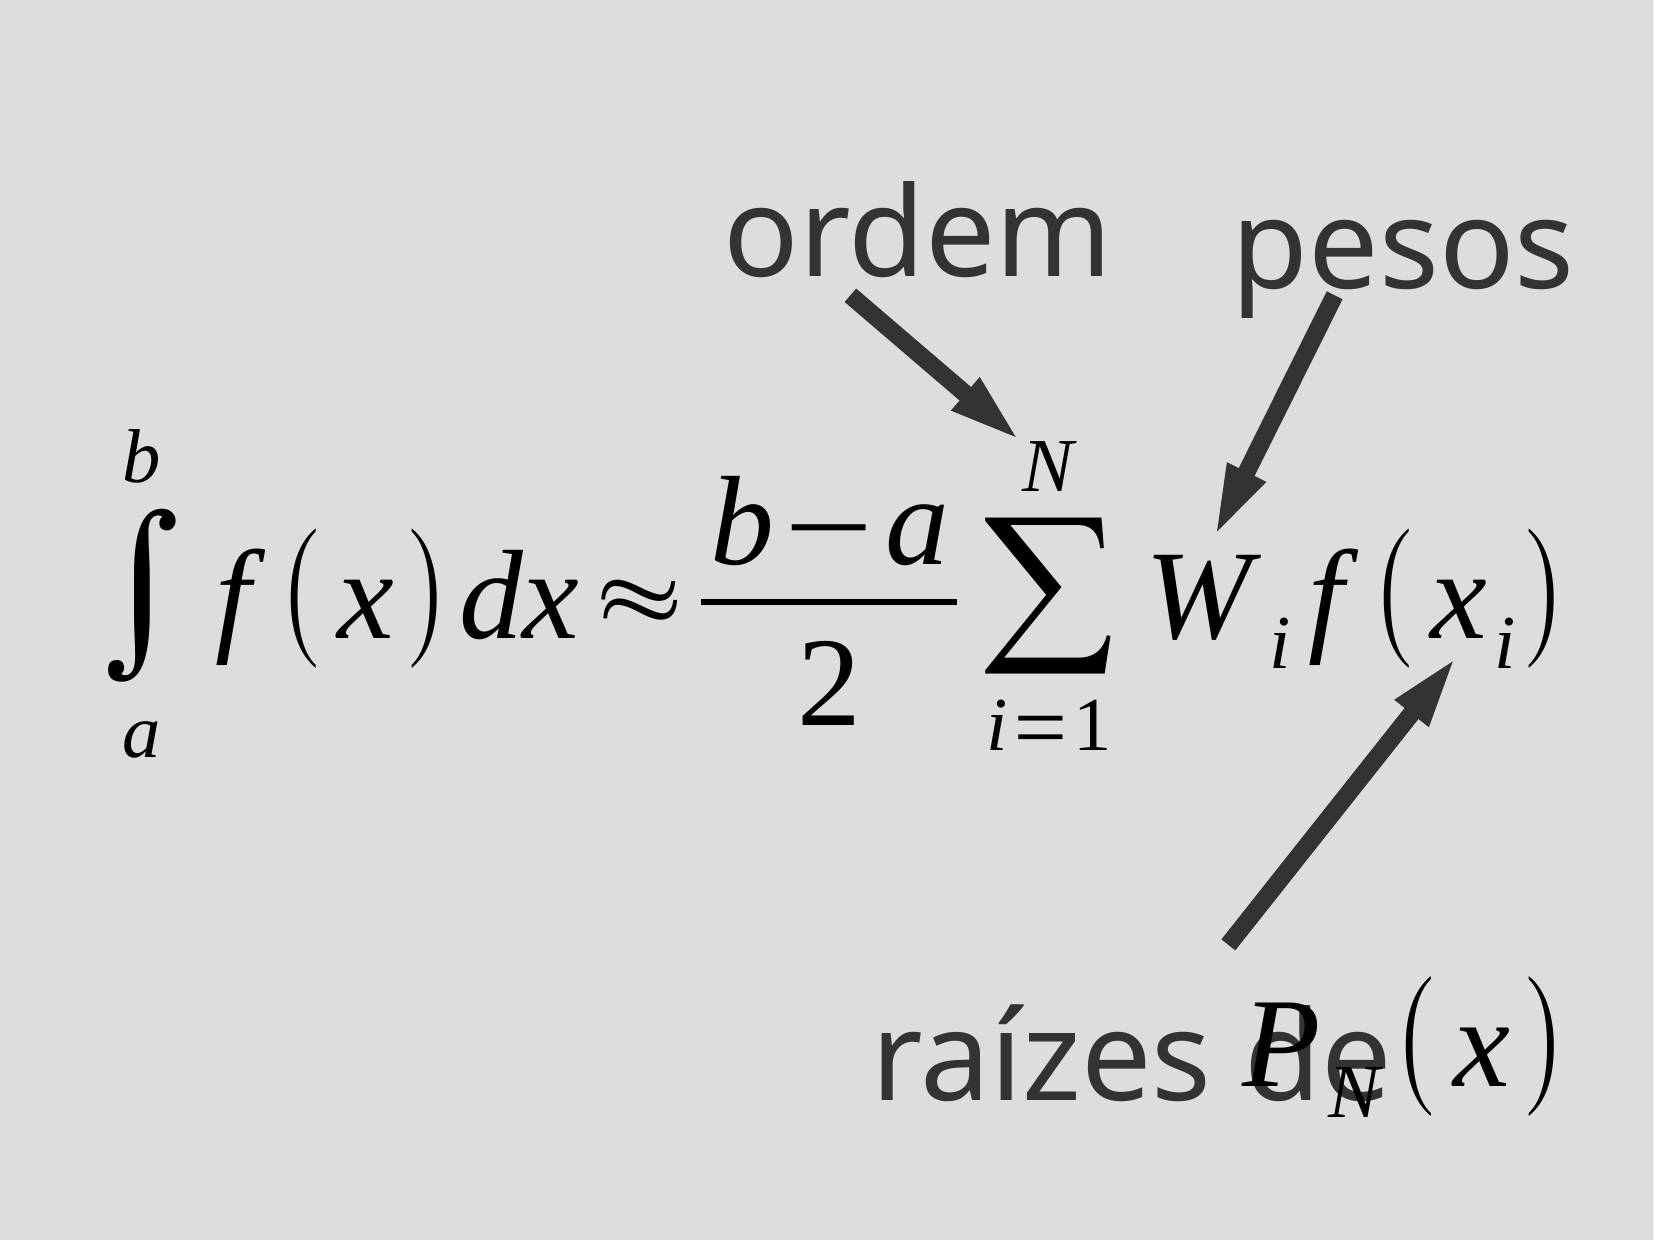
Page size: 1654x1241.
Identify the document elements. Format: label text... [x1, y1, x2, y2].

text_box raízes de [856, 958, 1247, 1119]
text_box ordem [708, 135, 979, 296]
chart [1229, 970, 1571, 1134]
chart [81, 414, 1572, 776]
text_box pesos [1217, 147, 1473, 308]
